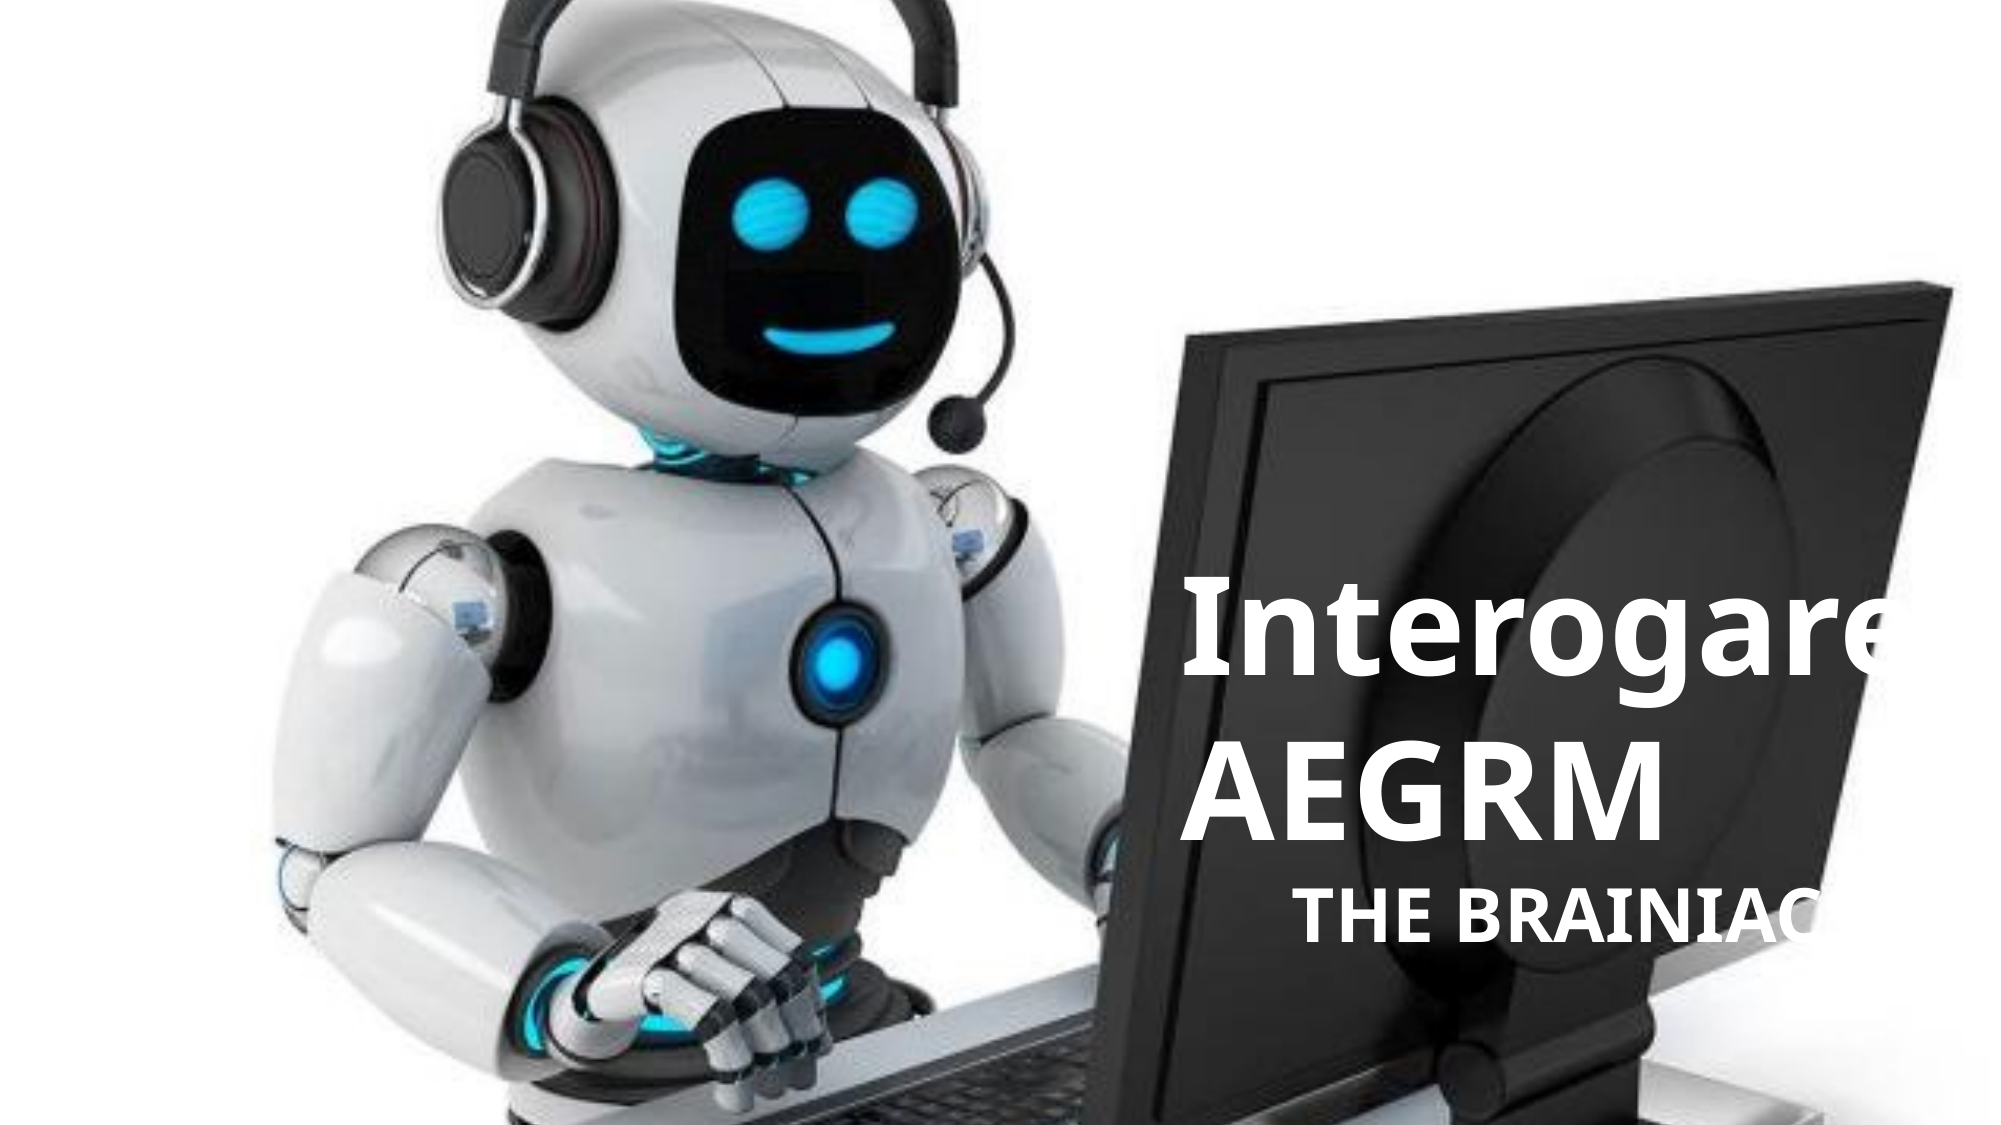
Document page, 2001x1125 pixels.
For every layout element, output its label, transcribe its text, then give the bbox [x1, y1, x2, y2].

picture [0, 0, 2000, 1125]
subtitle The Brainiacs [1276, 860, 1988, 973]
title Interogare AEGRM [1165, 530, 2000, 829]
